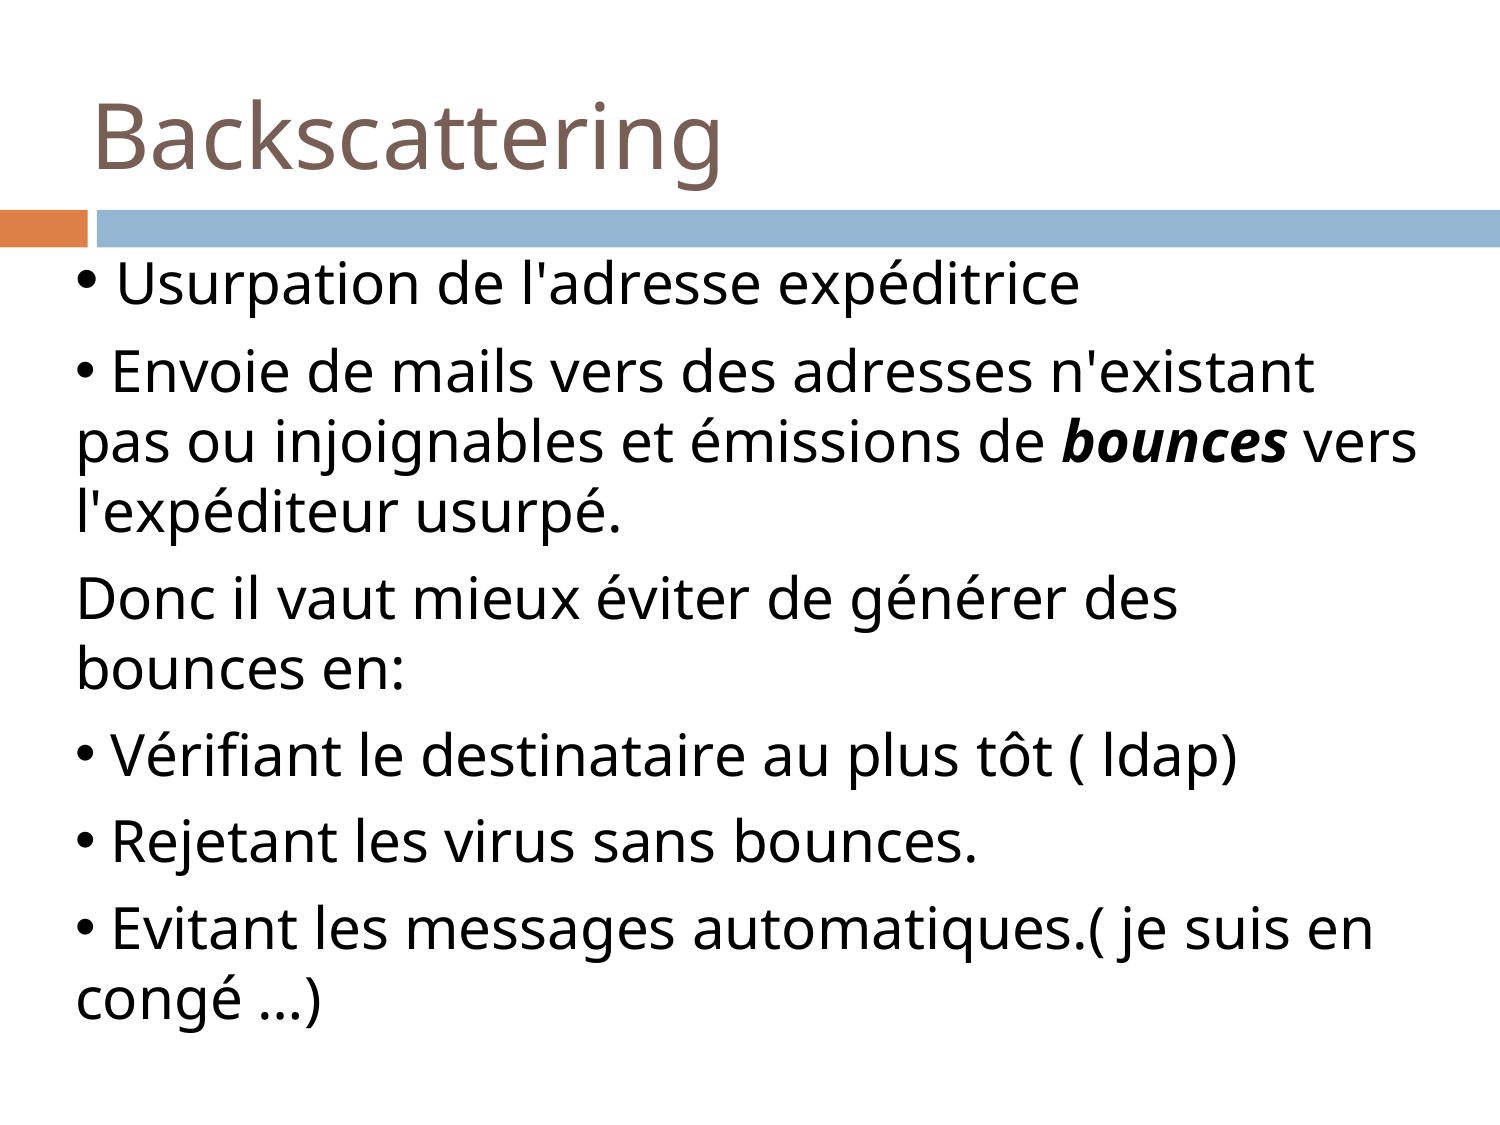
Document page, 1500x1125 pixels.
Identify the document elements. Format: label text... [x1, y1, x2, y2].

text_box Usurpation de l'adresse expéditrice Envoie de mails vers des adresses n'existant pas ou injoignables et émissions de bounces vers l'expéditeur usurpé. Donc il vaut mieux éviter de générer des bounces en: Vérifiant le destinataire au plus tôt ( ldap) Rejetant les virus sans bounces. Evitant les messages automatiques.( je suis en congé …) [75, 270, 1426, 999]
title Backscattering [75, 52, 1426, 226]
